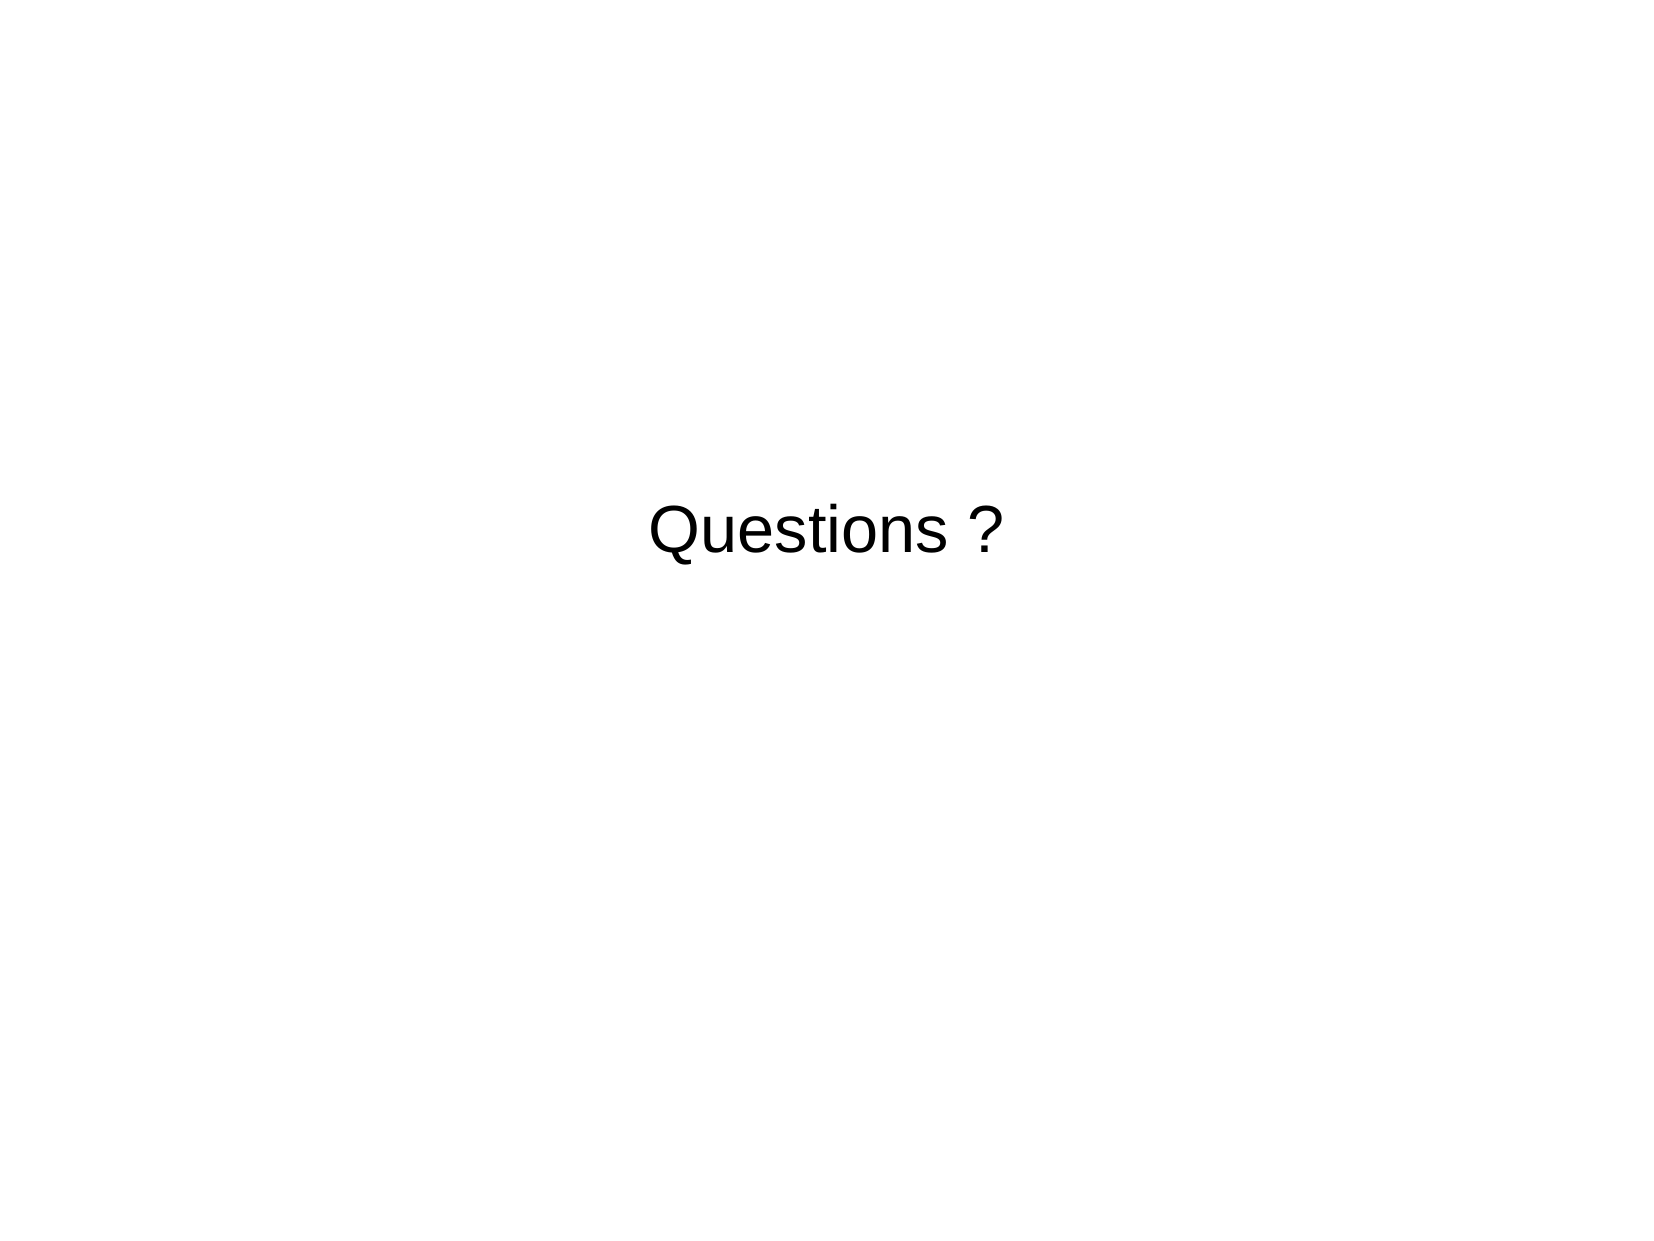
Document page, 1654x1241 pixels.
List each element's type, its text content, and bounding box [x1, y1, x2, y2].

subtitle Questions ? [82, 49, 1571, 1010]
